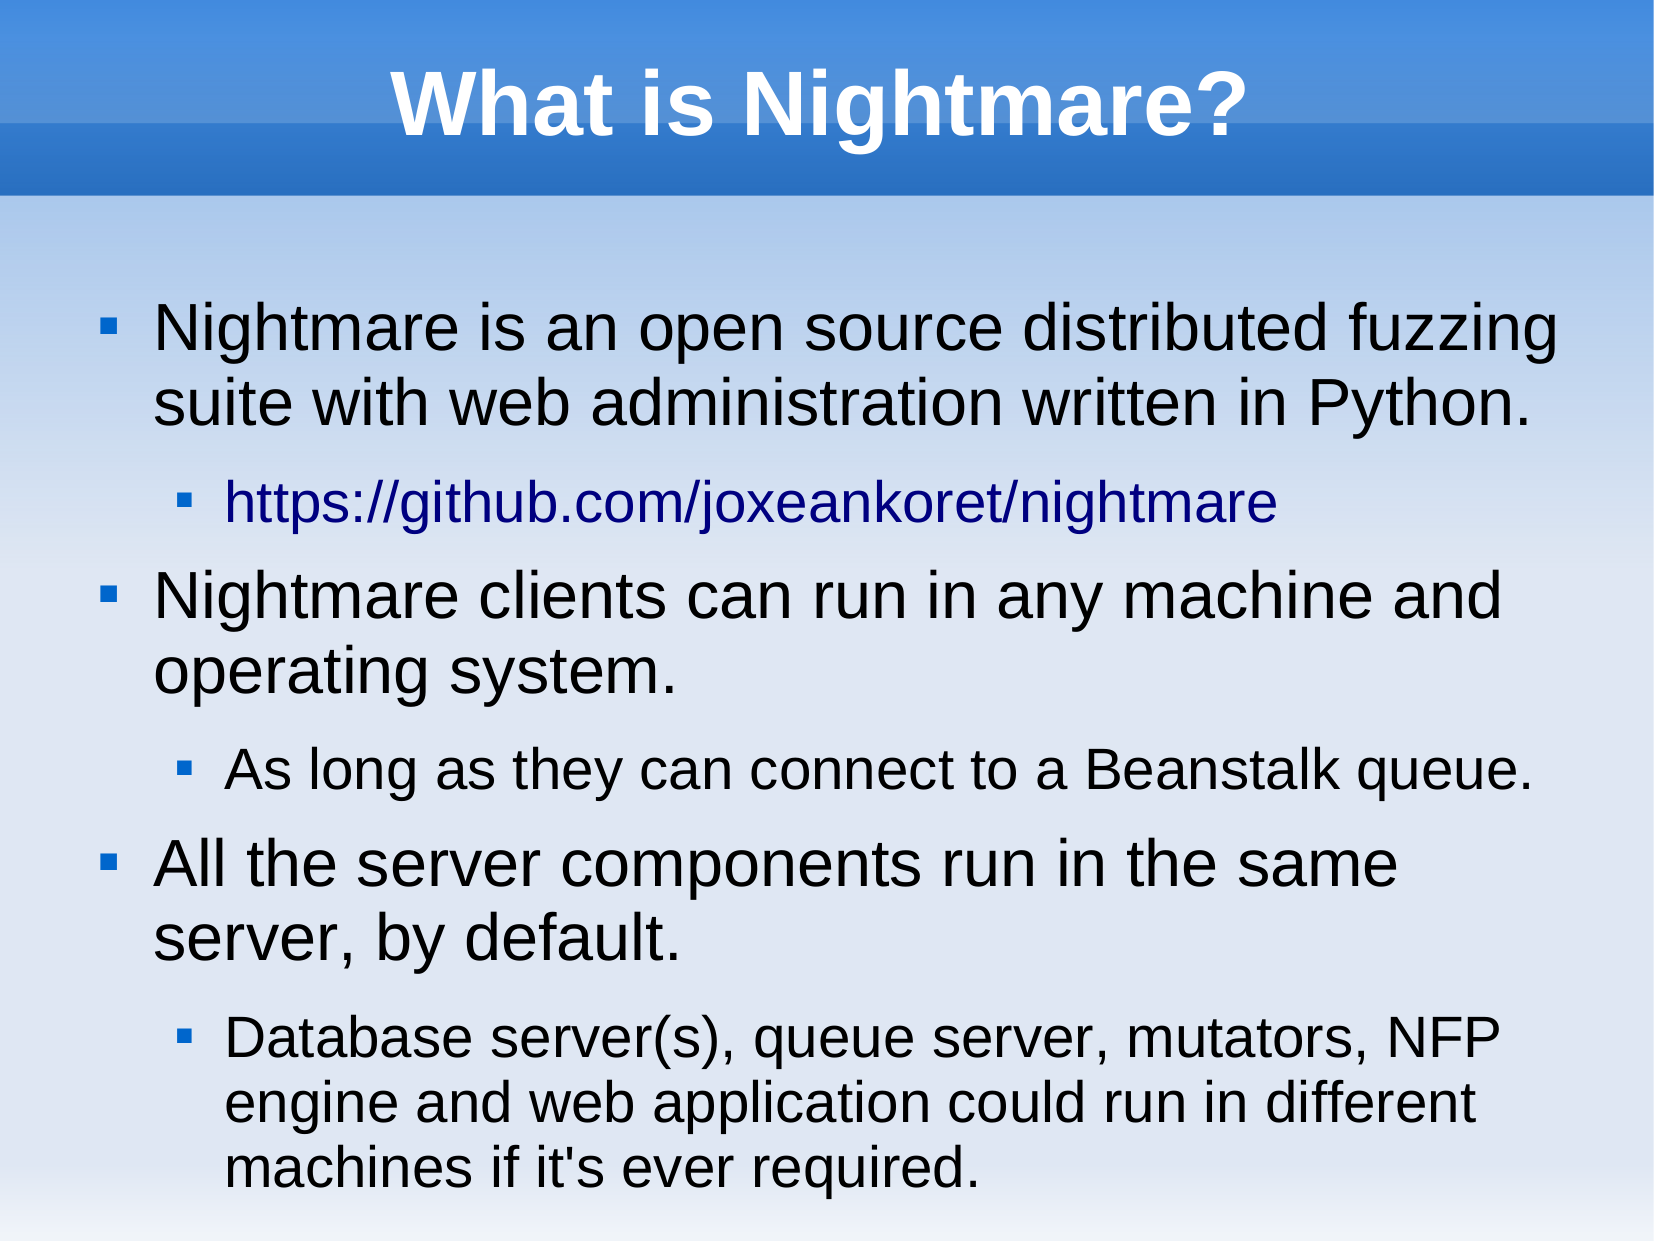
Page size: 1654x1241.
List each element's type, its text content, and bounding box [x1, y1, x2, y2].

list Nightmare is an open source distributed fuzzing suite with web administration written in Python. https://github.com/joxeankoret/nightmare Nightmare clients can run in any machine and operating system. As long as they can connect to a Beanstalk queue. All the server components run in the same server, by default. Database server(s), queue server, mutators, NFP engine and web application could run in different machines if it's ever required. [82, 290, 1571, 1200]
picture [0, 0, 1654, 1241]
title What is Nightmare? [76, 0, 1565, 208]
